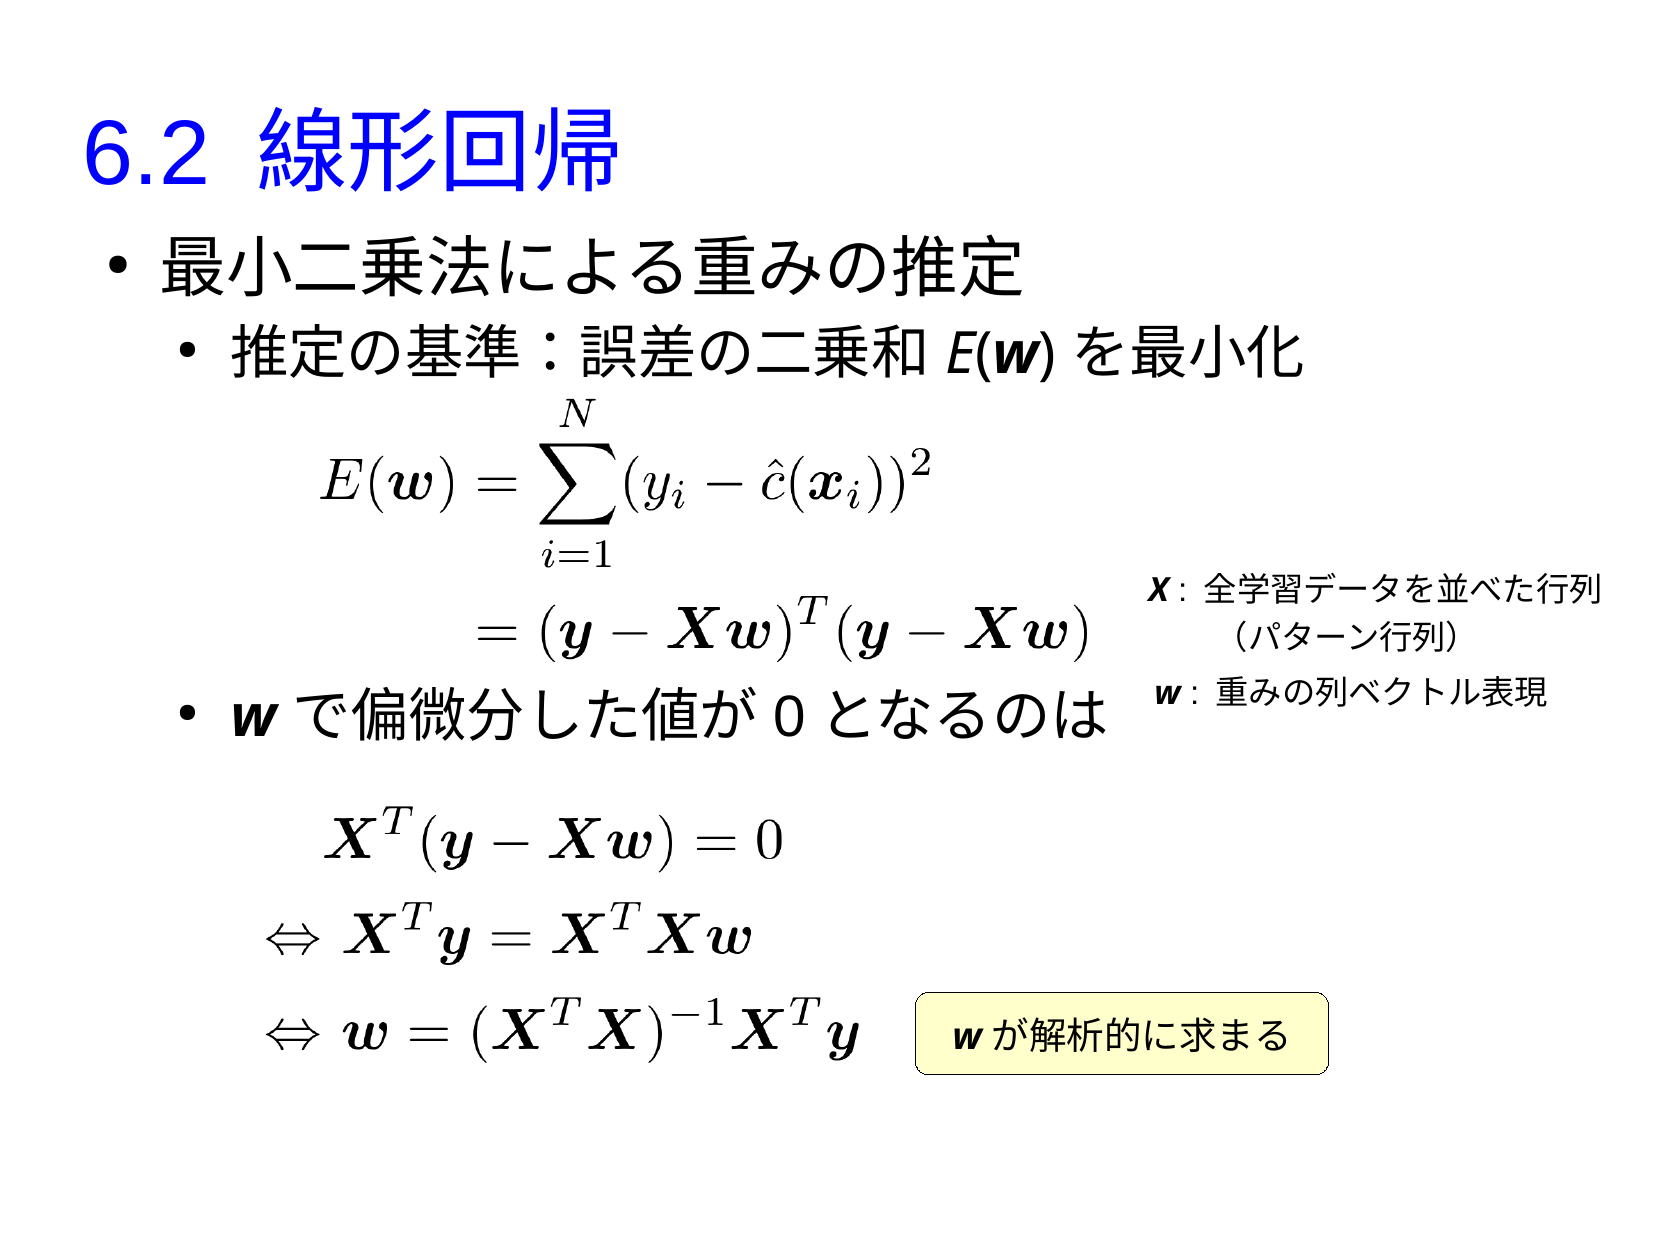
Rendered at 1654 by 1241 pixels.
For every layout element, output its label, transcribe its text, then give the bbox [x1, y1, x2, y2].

picture [320, 398, 1087, 662]
list 最小二乗法による重みの推定 推定の基準：誤差の二乗和E(w)を最小化 wで偏微分した値が0となるのは [88, 220, 1577, 950]
picture [265, 806, 859, 1063]
title 6.2 線形回帰 [82, 64, 1571, 233]
text_box wが解析的に求まる [915, 992, 1329, 1075]
text_box X : 全学習データを並べた行列 （パターン行列） [1133, 555, 1623, 721]
text_box w : 重みの列ベクトル表現 [1139, 658, 1565, 774]
